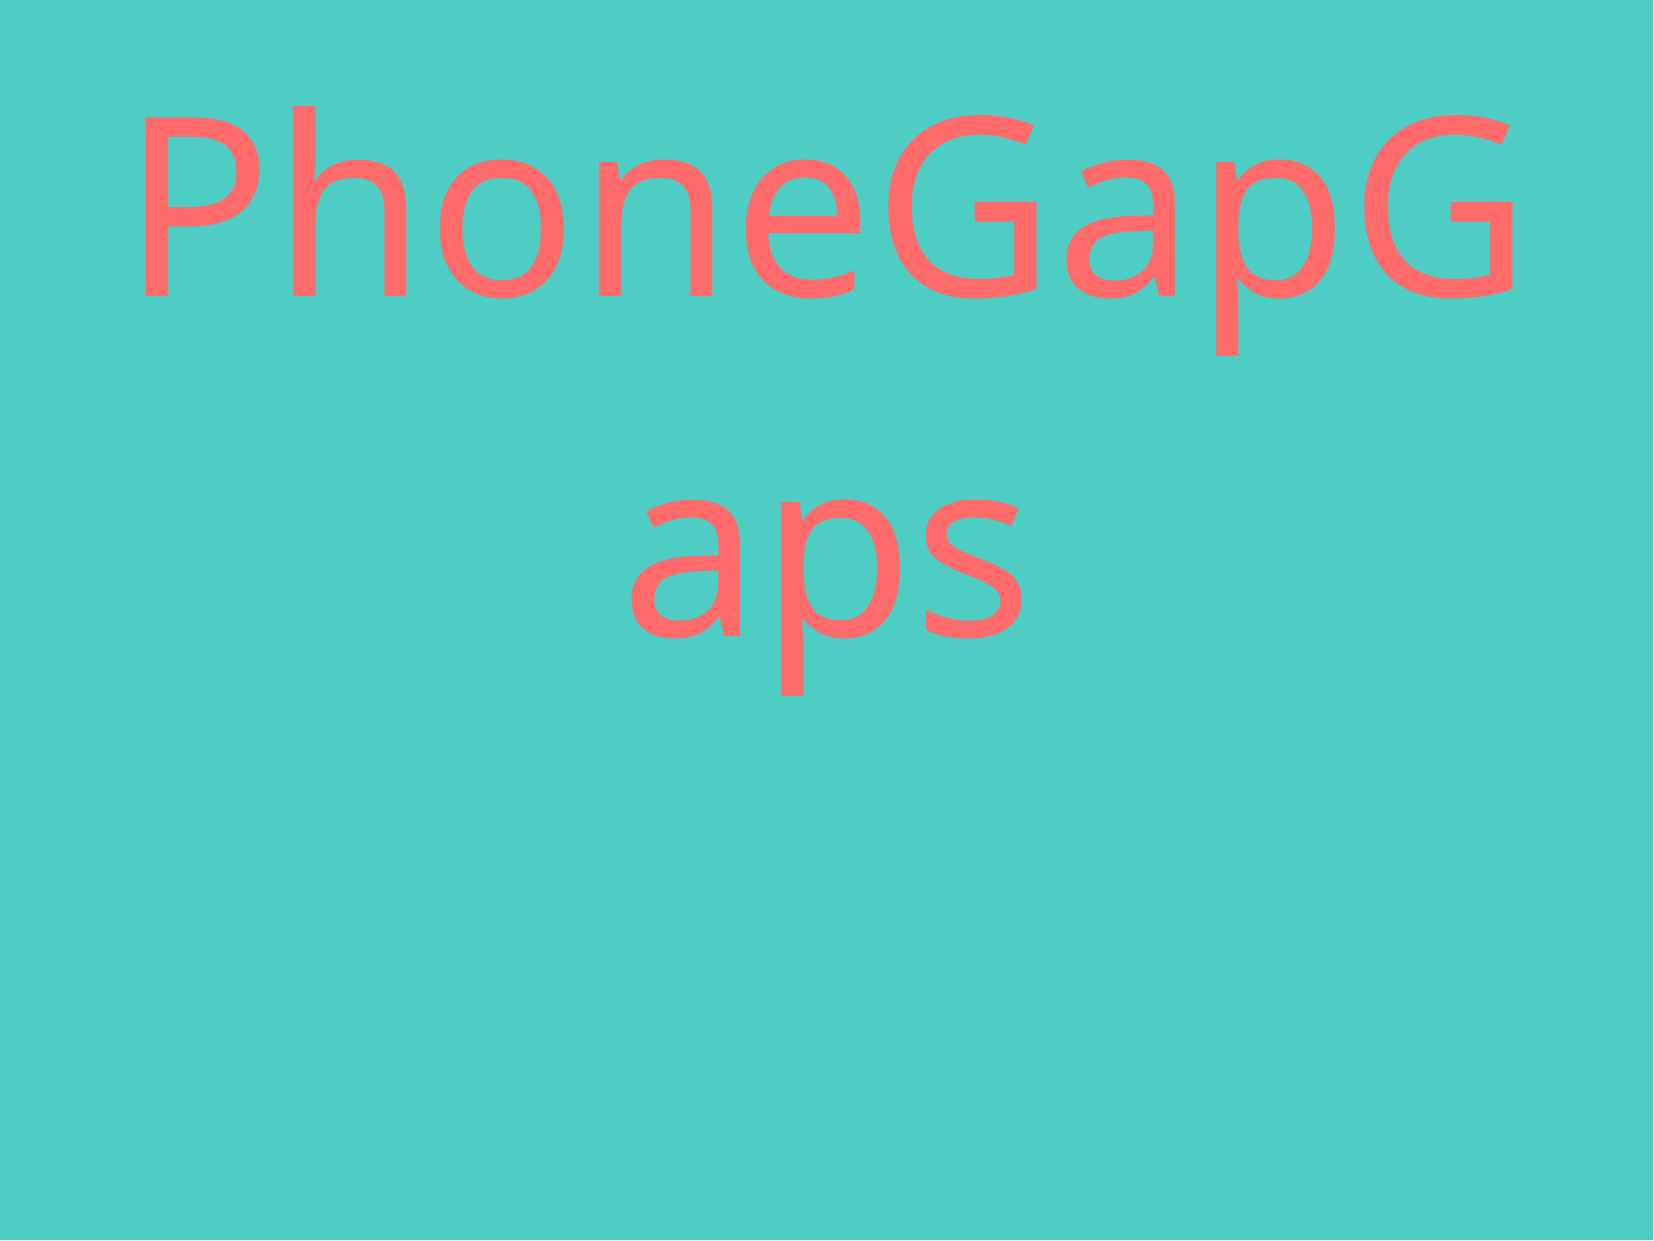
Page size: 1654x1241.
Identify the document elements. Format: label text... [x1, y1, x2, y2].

title PhoneGapGaps [82, 49, 1571, 691]
